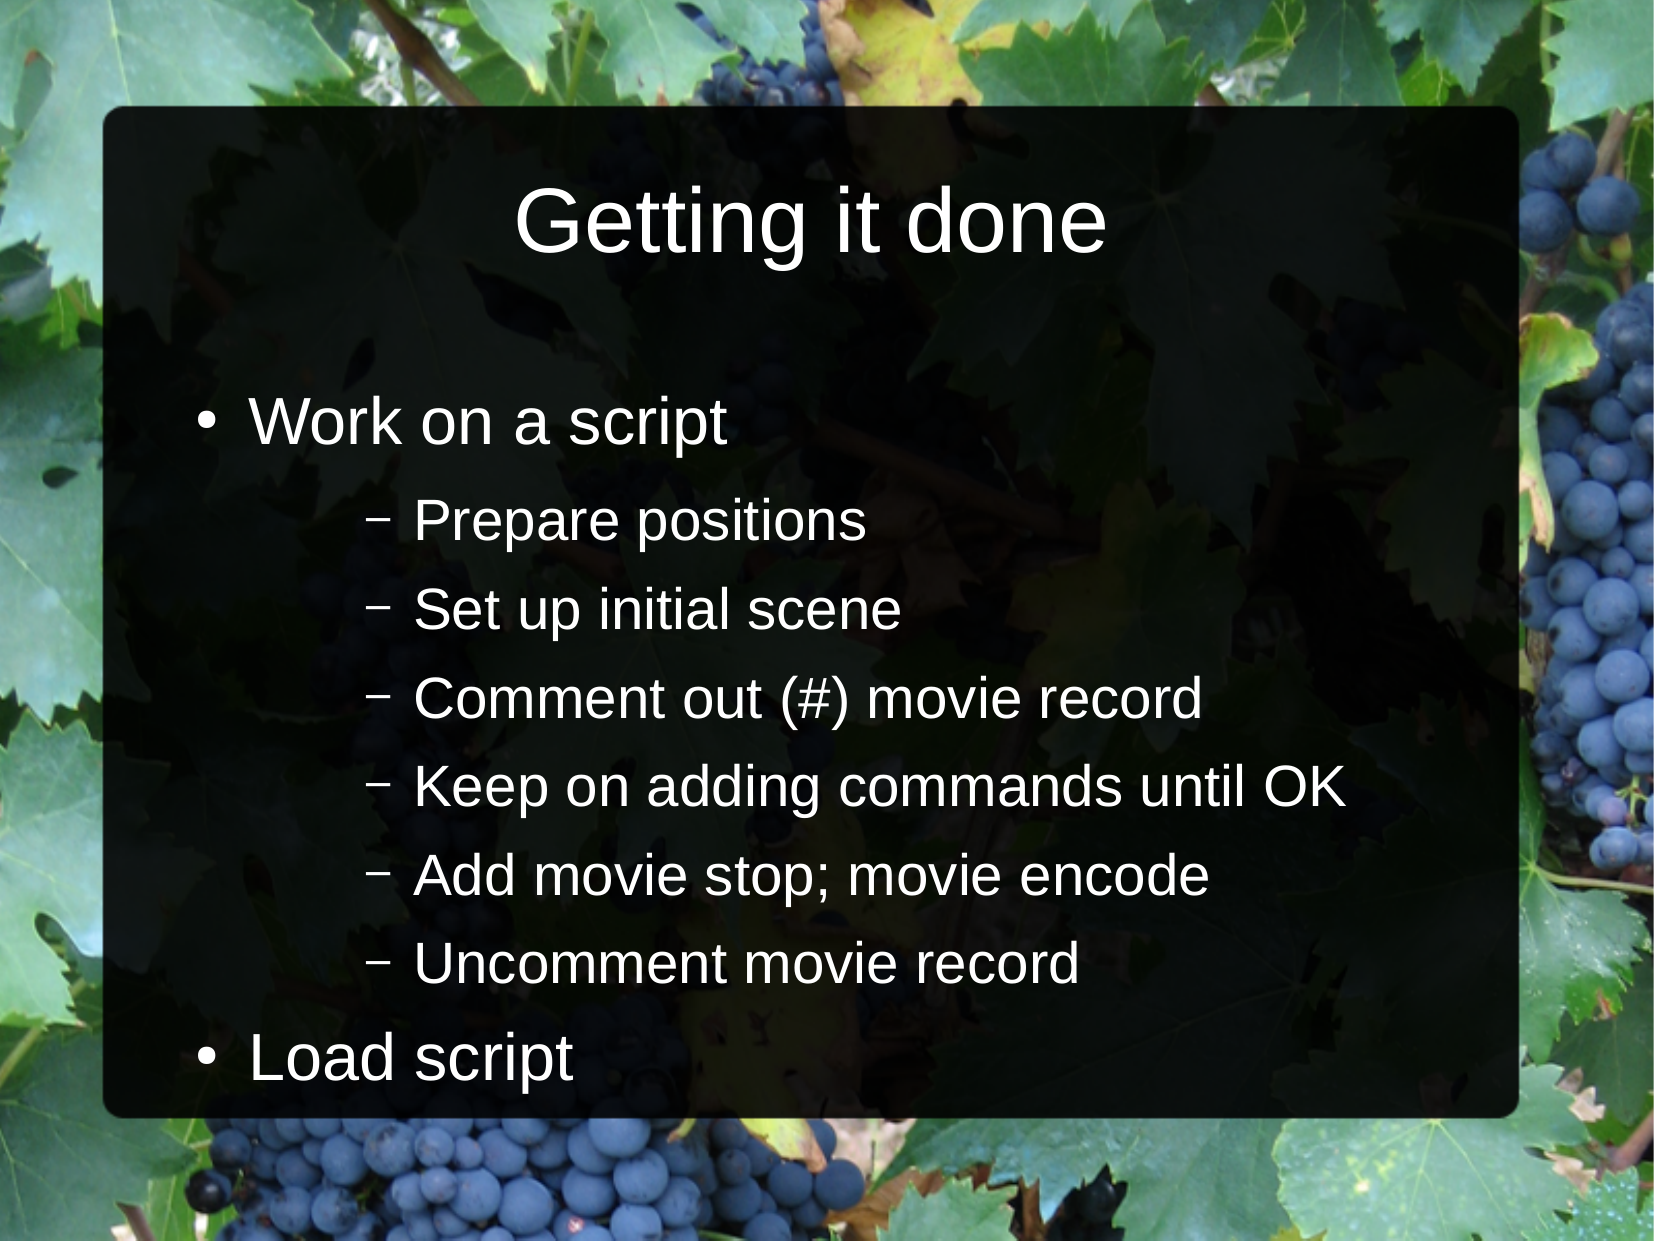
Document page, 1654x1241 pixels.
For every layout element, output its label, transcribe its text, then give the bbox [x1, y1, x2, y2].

title Getting it done [118, 125, 1506, 318]
picture [0, 0, 1654, 1241]
list Work on a script Prepare positions Set up initial scene Comment out (#) movie record Keep on adding commands until OK Add movie stop; movie encode Uncomment movie record Load script [177, 383, 1477, 1188]
